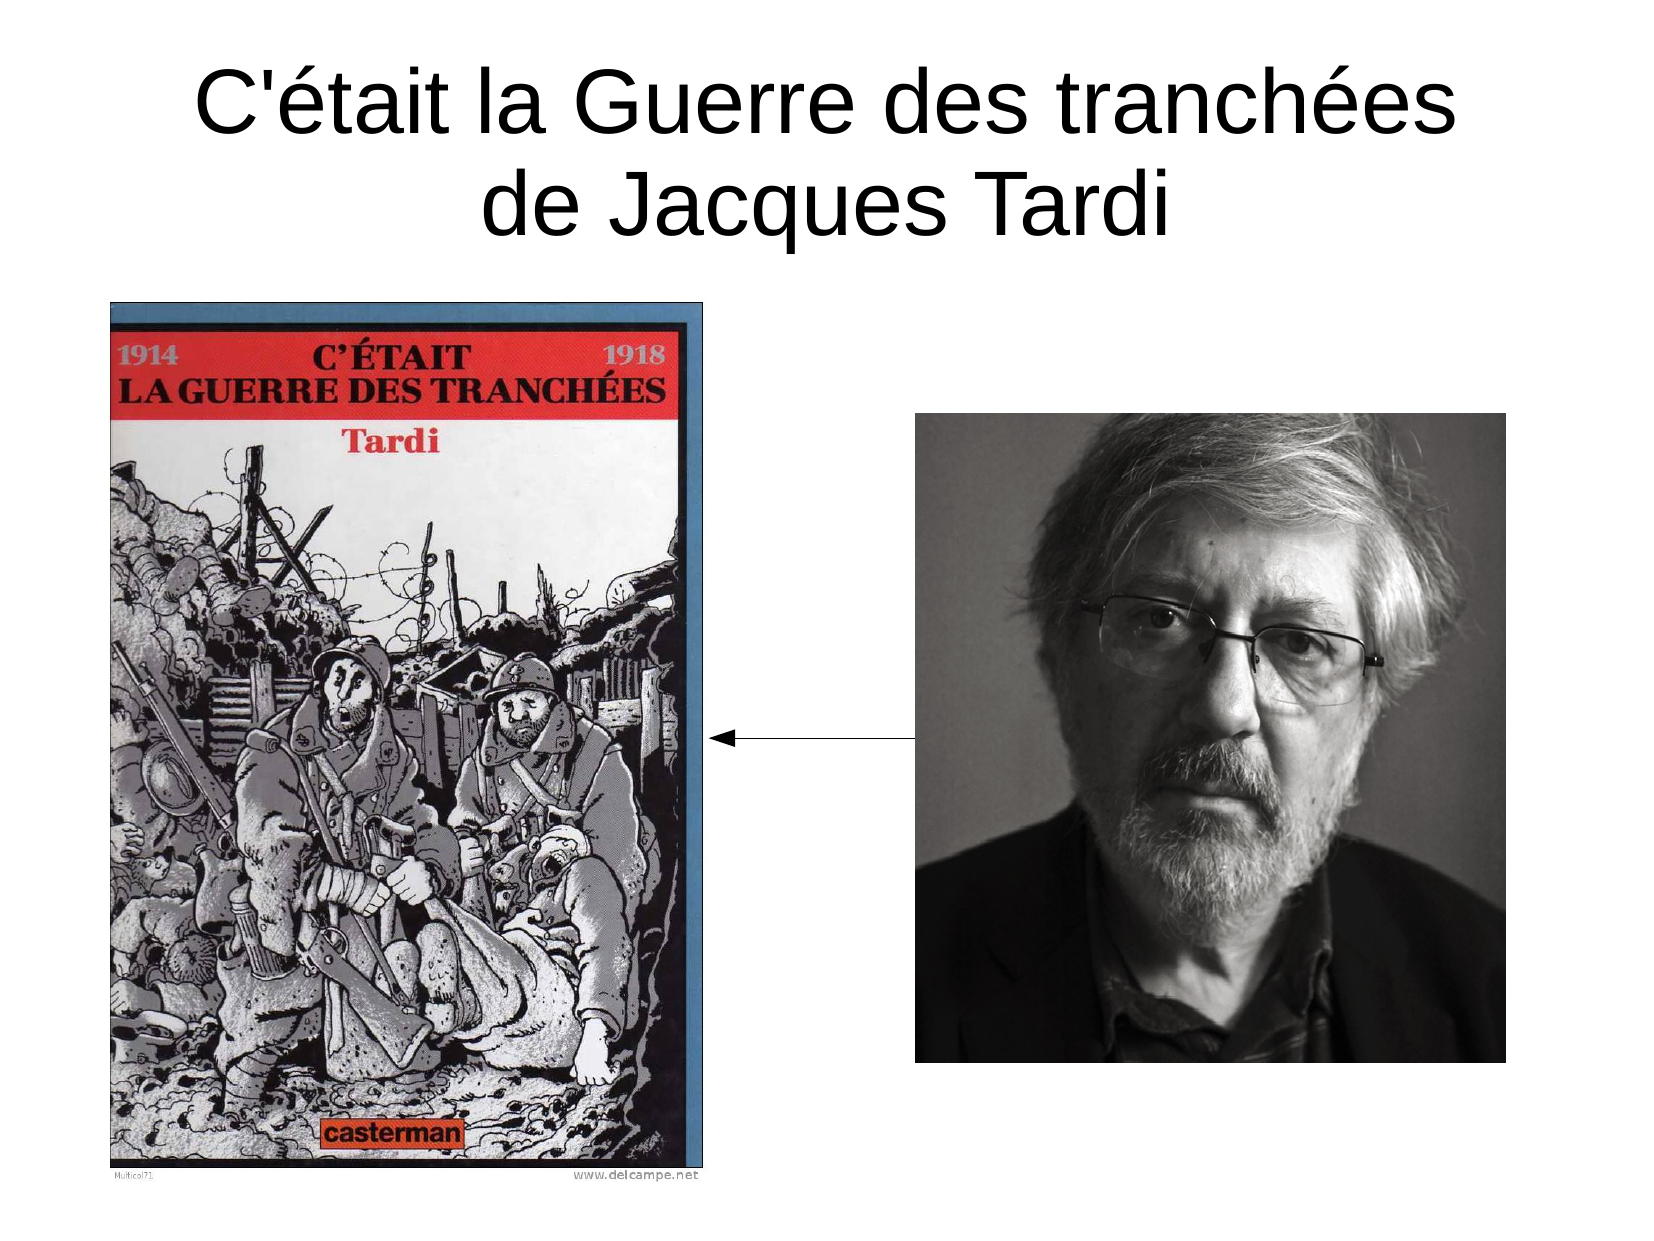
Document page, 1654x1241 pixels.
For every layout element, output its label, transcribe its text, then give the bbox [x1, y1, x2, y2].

picture [915, 413, 1506, 1063]
title C'était la Guerre des tranchées de Jacques Tardi [82, 49, 1571, 257]
picture [103, 295, 709, 1182]
